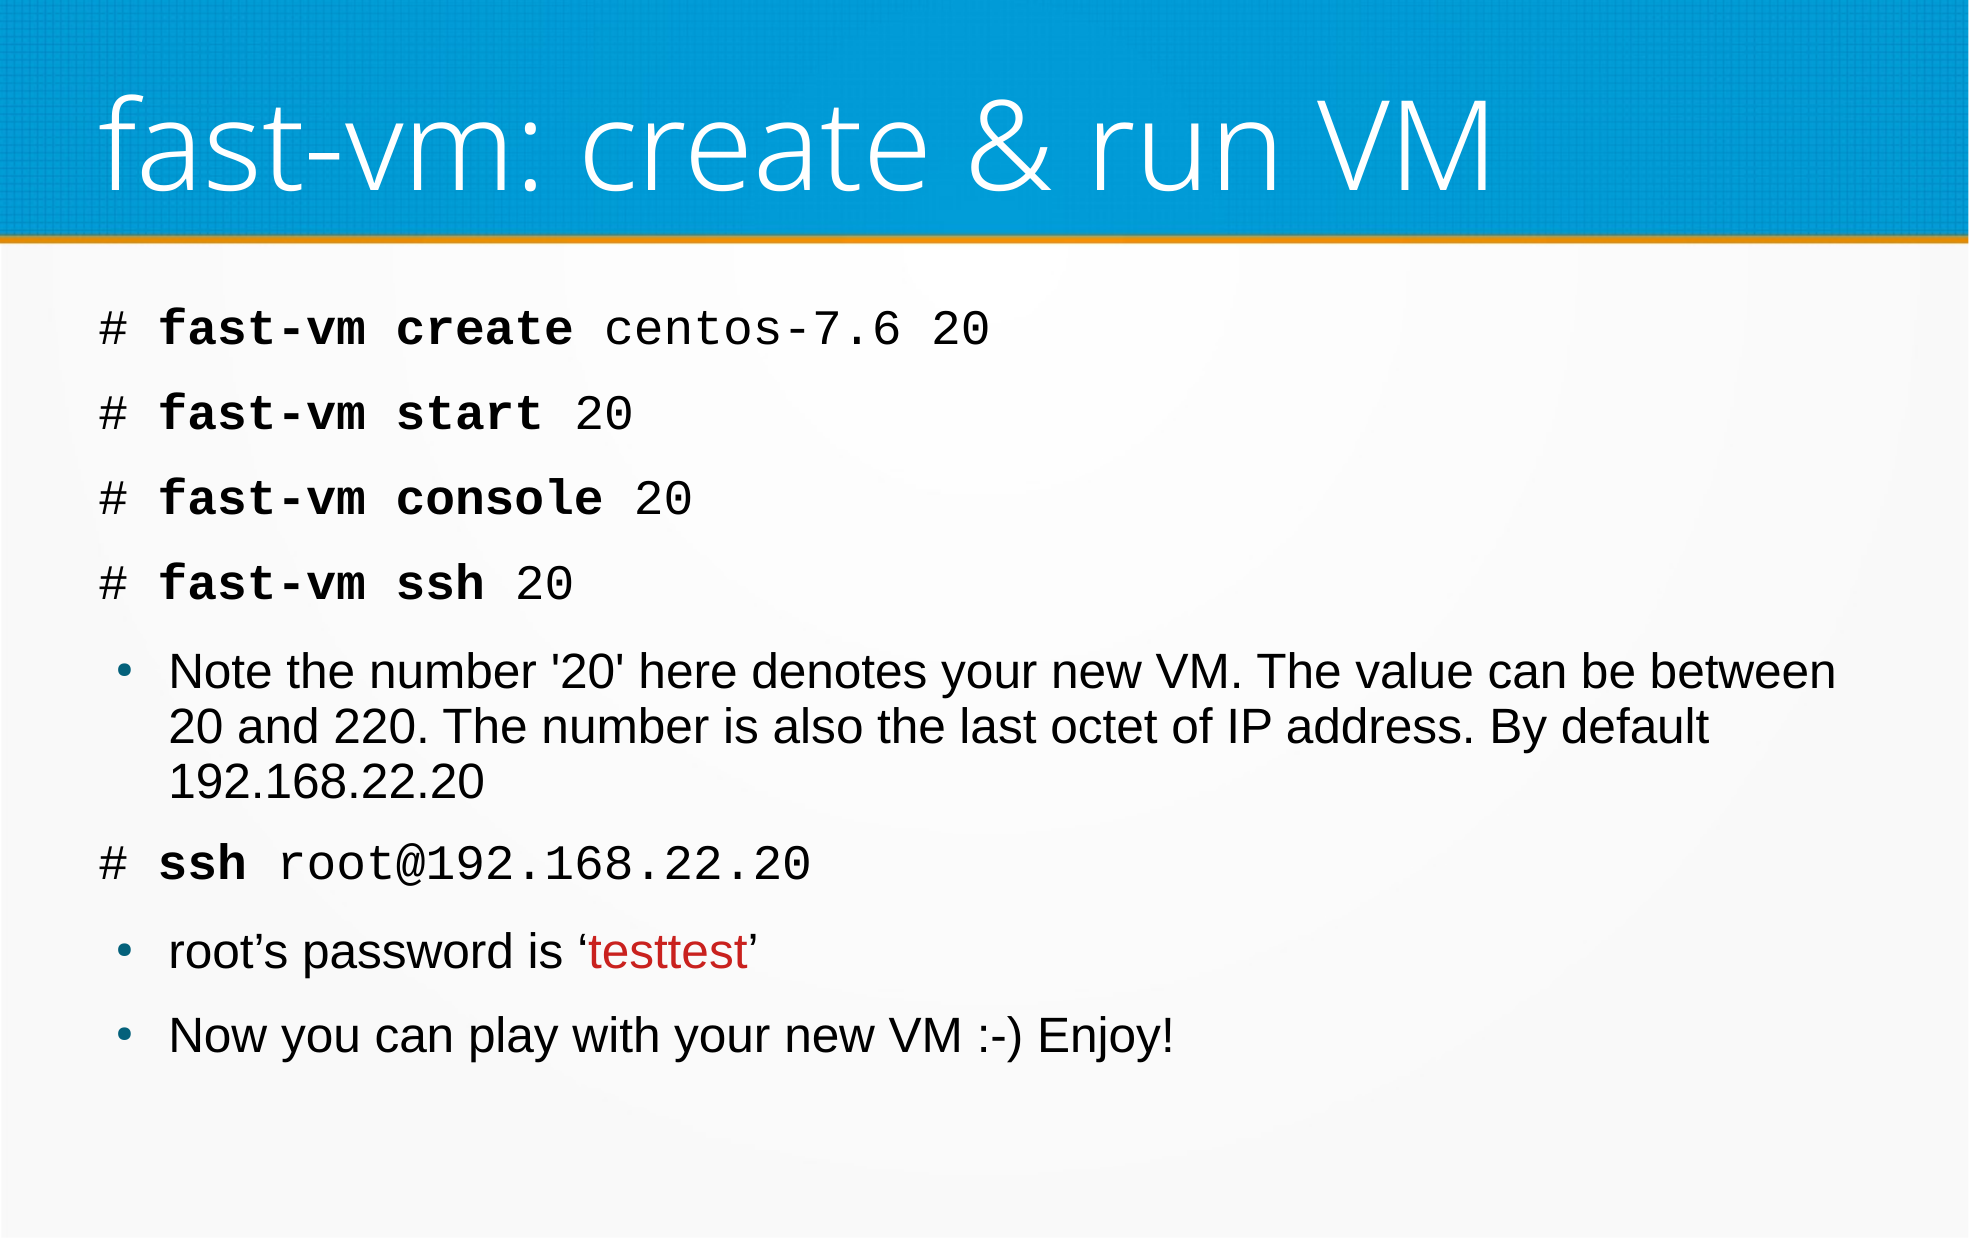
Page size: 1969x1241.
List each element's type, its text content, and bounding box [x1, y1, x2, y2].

picture [0, 233, 1969, 1241]
list # fast-vm create centos-7.6 20 # fast-vm start 20 # fast-vm console 20 # fast-vm ssh 20 Note the number '20' here denotes your new VM. The value can be between 20 and 220. The number is also the last octet of IP address. By default 192.168.22.20 # ssh root@192.168.22.20 root’s password is ‘testtest’ Now you can play with your new VM :-) Enjoy! [98, 303, 1861, 1069]
title fast-vm: create & run VM [98, 19, 1870, 227]
